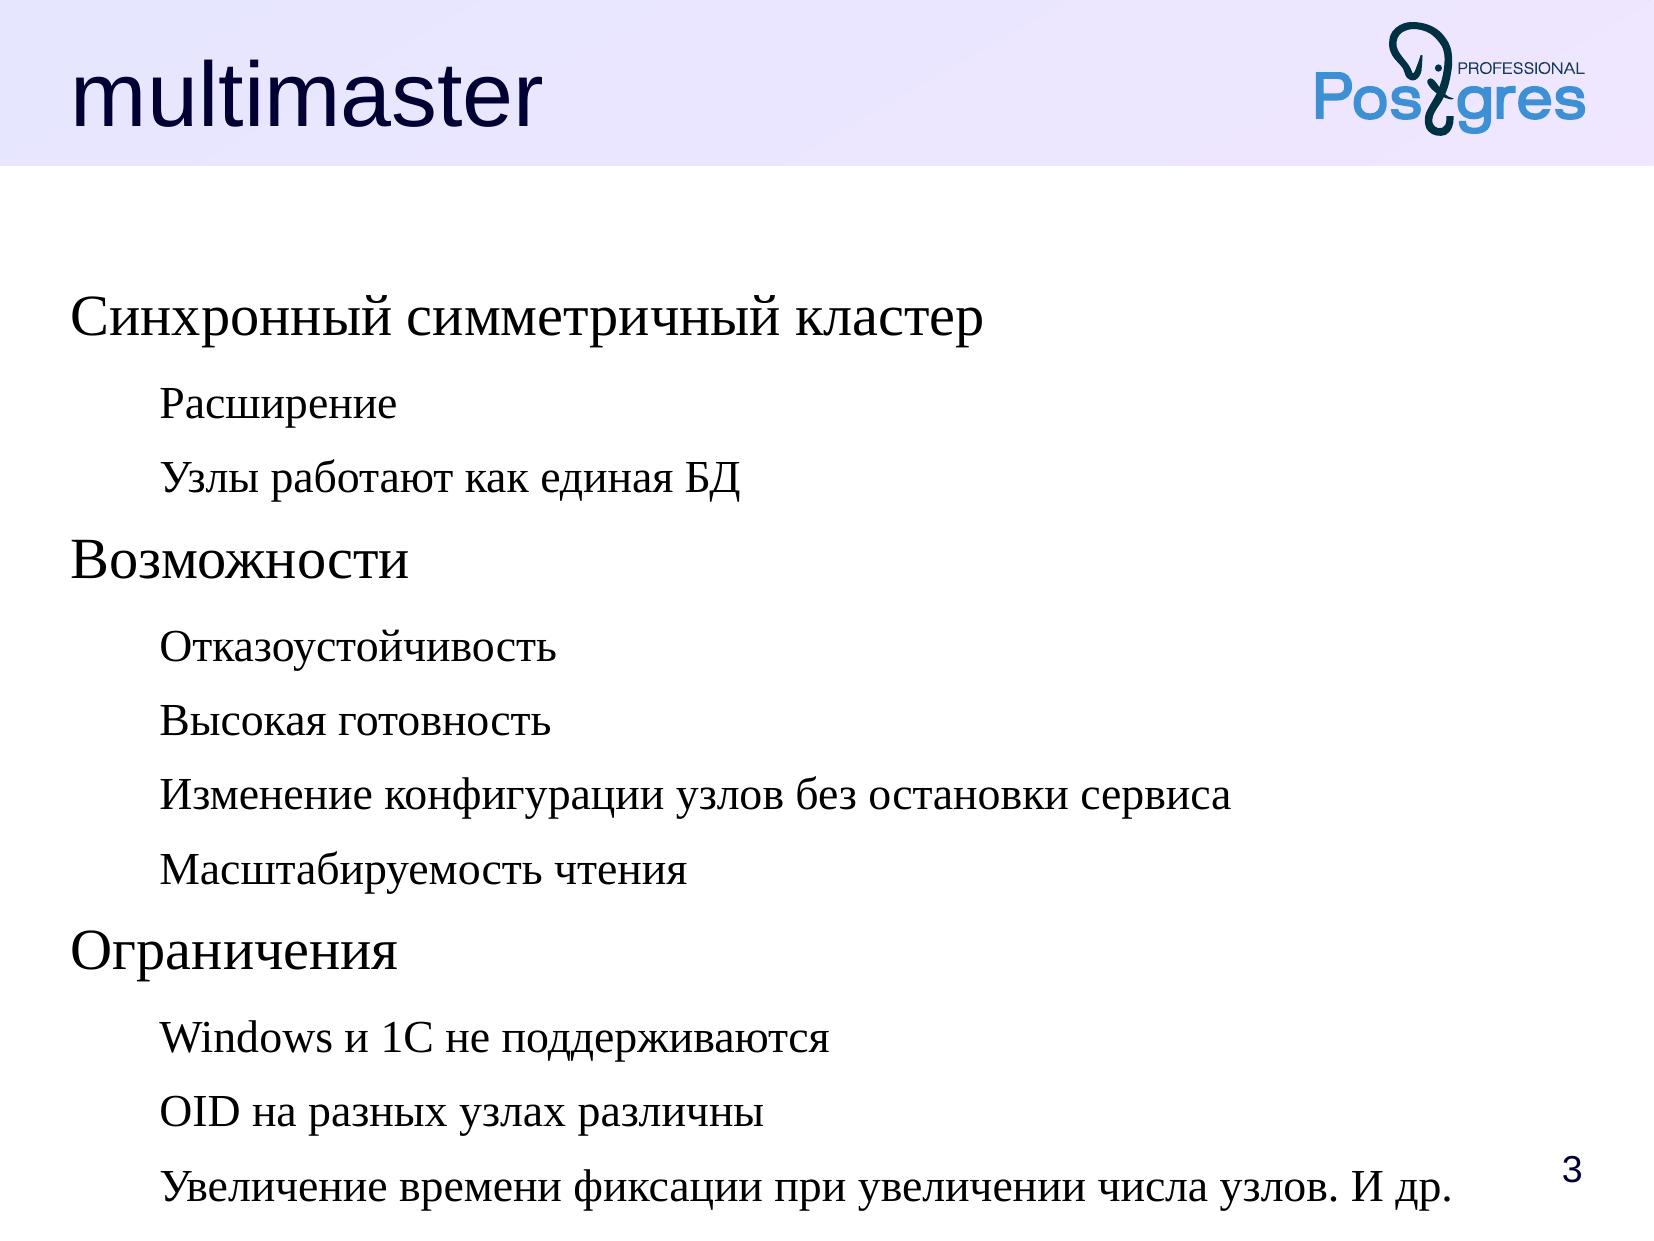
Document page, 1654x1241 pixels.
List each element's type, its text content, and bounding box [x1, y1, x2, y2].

title multimaster [70, 43, 1241, 147]
list Синхронный симметричный кластер Расширение Узлы работают как единая БД Возможности Отказоустойчивость Высокая готовность Изменение конфигурации узлов без остановки сервиса Масштабируемость чтения Ограничения Windows и 1С не поддерживаются OID на разных узлах различны Увеличение времени фиксации при увеличении числа узлов. И др. [70, 283, 1583, 1231]
